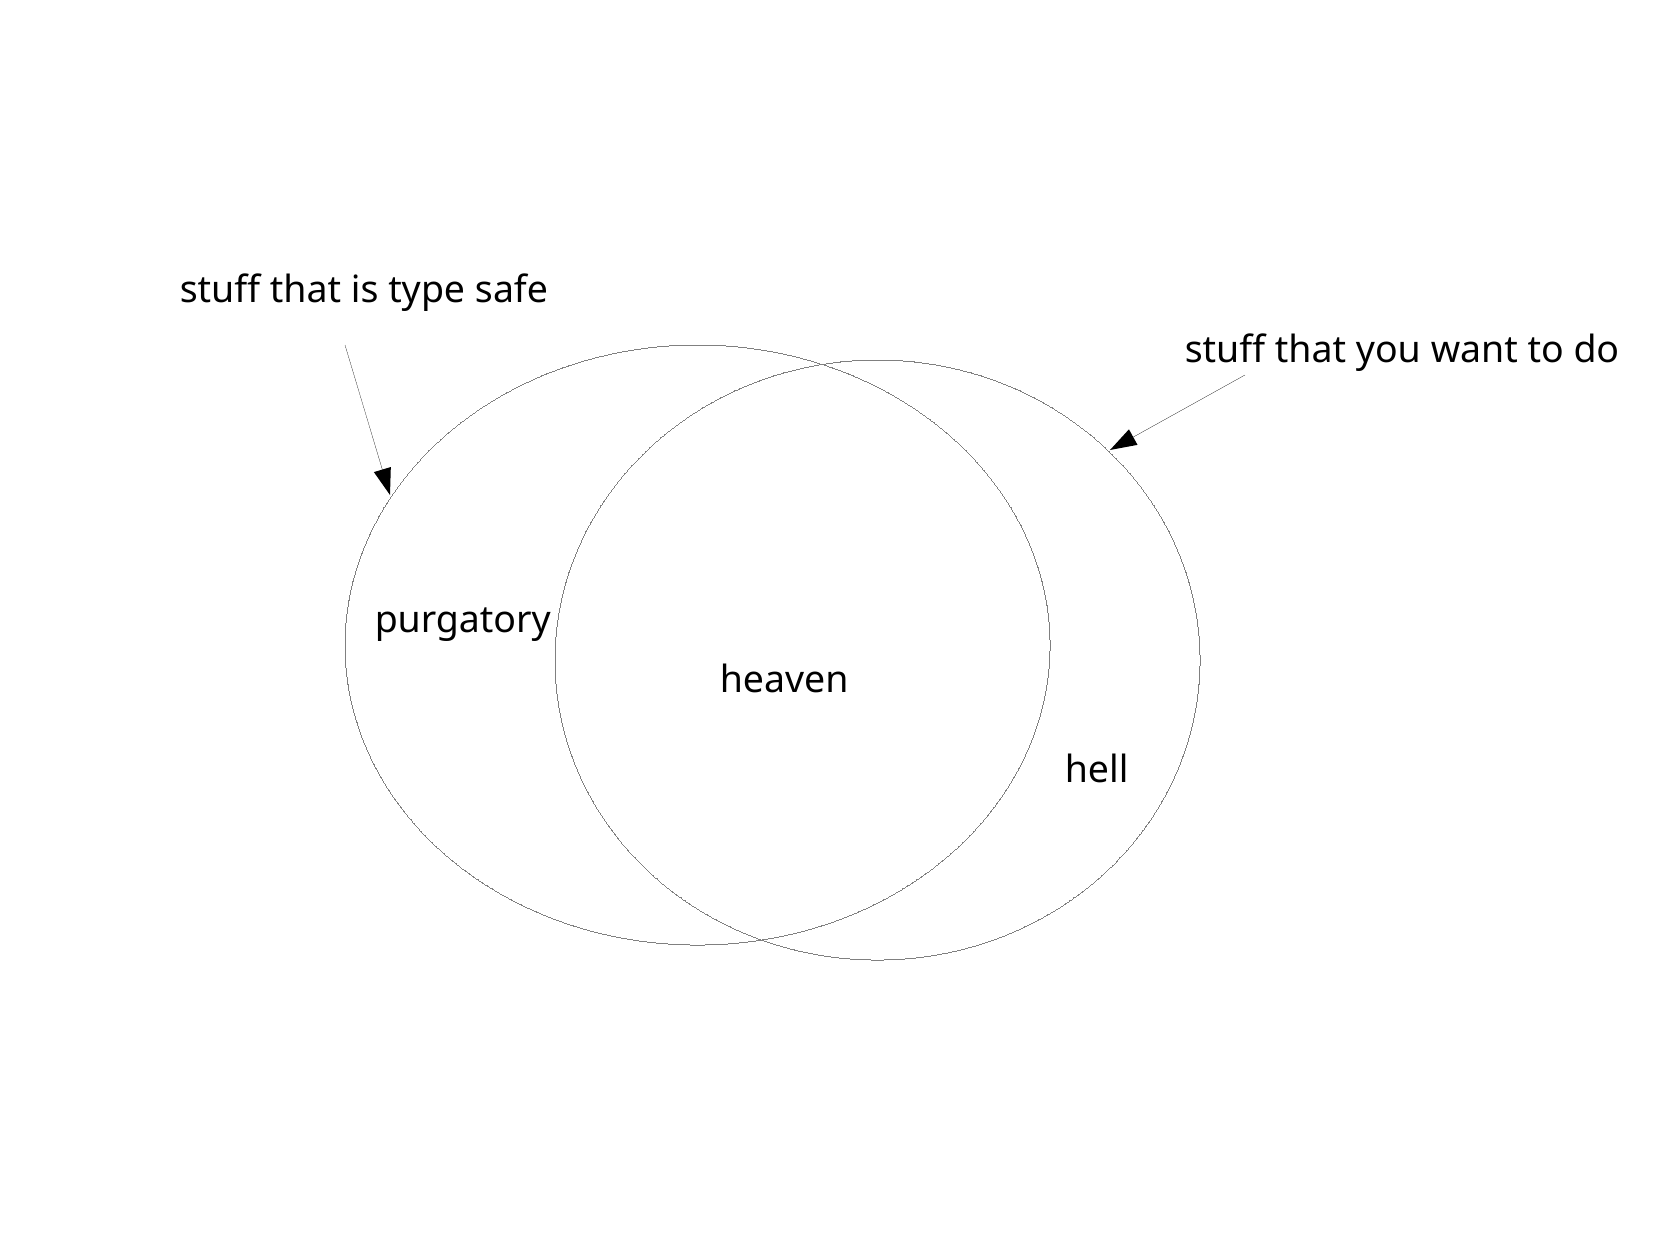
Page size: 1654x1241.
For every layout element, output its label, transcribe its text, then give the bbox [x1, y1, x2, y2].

text_box heaven [705, 645, 858, 709]
text_box stuff that you want to do [1170, 315, 1598, 379]
text_box stuff that is type safe [165, 255, 539, 319]
text_box purgatory [360, 585, 548, 649]
text_box hell [1050, 735, 1138, 799]
